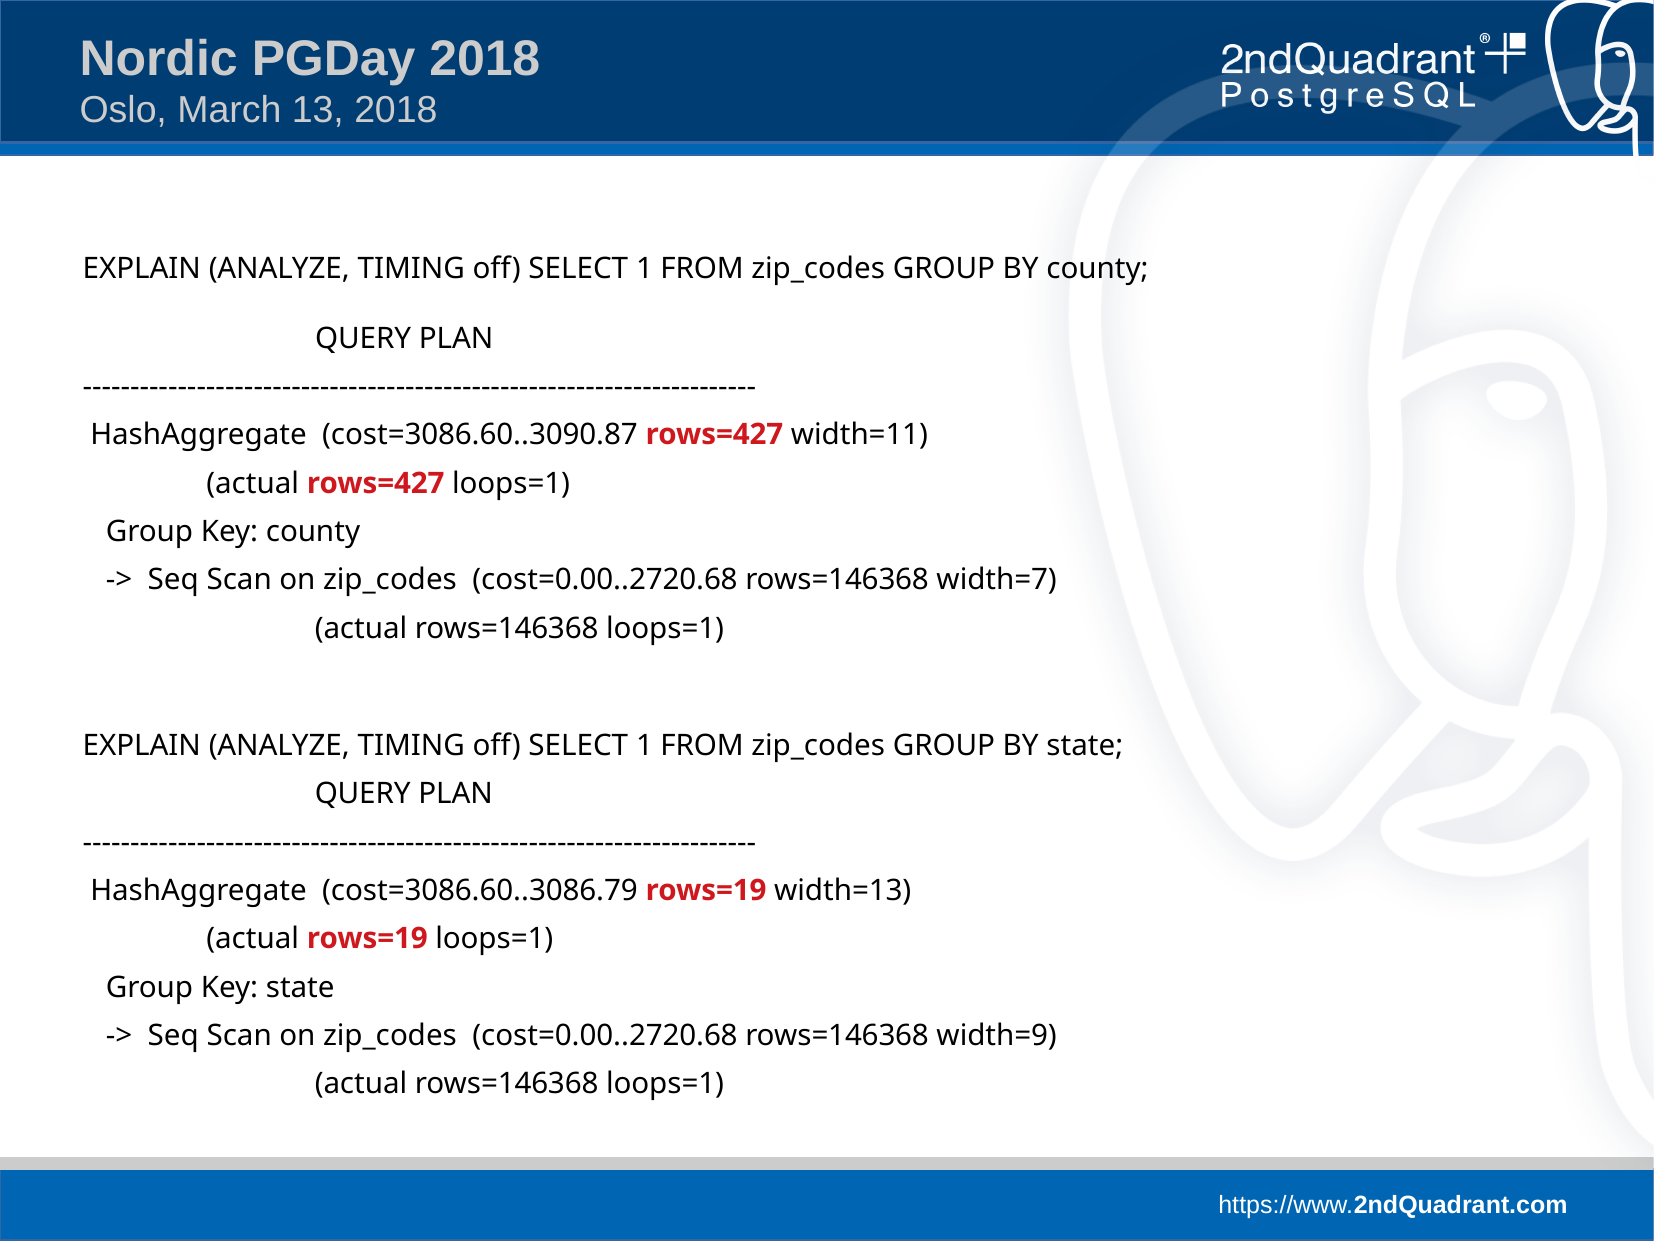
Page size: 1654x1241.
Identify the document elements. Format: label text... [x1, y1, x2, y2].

picture [632, 0, 1654, 1241]
list EXPLAIN (ANALYZE, TIMING off) SELECT 1 FROM zip_codes GROUP BY county; QUERY PLAN ----------------------------------------------------------------------- HashAggregate (cost=3086.60..3090.87 rows=427 width=11) (actual rows=427 loops=1) Group Key: county -> Seq Scan on zip_codes (cost=0.00..2720.68 rows=146368 width=7) (actual rows=146368 loops=1) EXPLAIN (ANALYZE, TIMING off) SELECT 1 FROM zip_codes GROUP BY state; QUERY PLAN ----------------------------------------------------------------------- HashAggregate (cost=3086.60..3086.79 rows=19 width=13) (actual rows=19 loops=1) Group Key: state -> Seq Scan on zip_codes (cost=0.00..2720.68 rows=146368 width=9) (actual rows=146368 loops=1) [82, 239, 1571, 1105]
